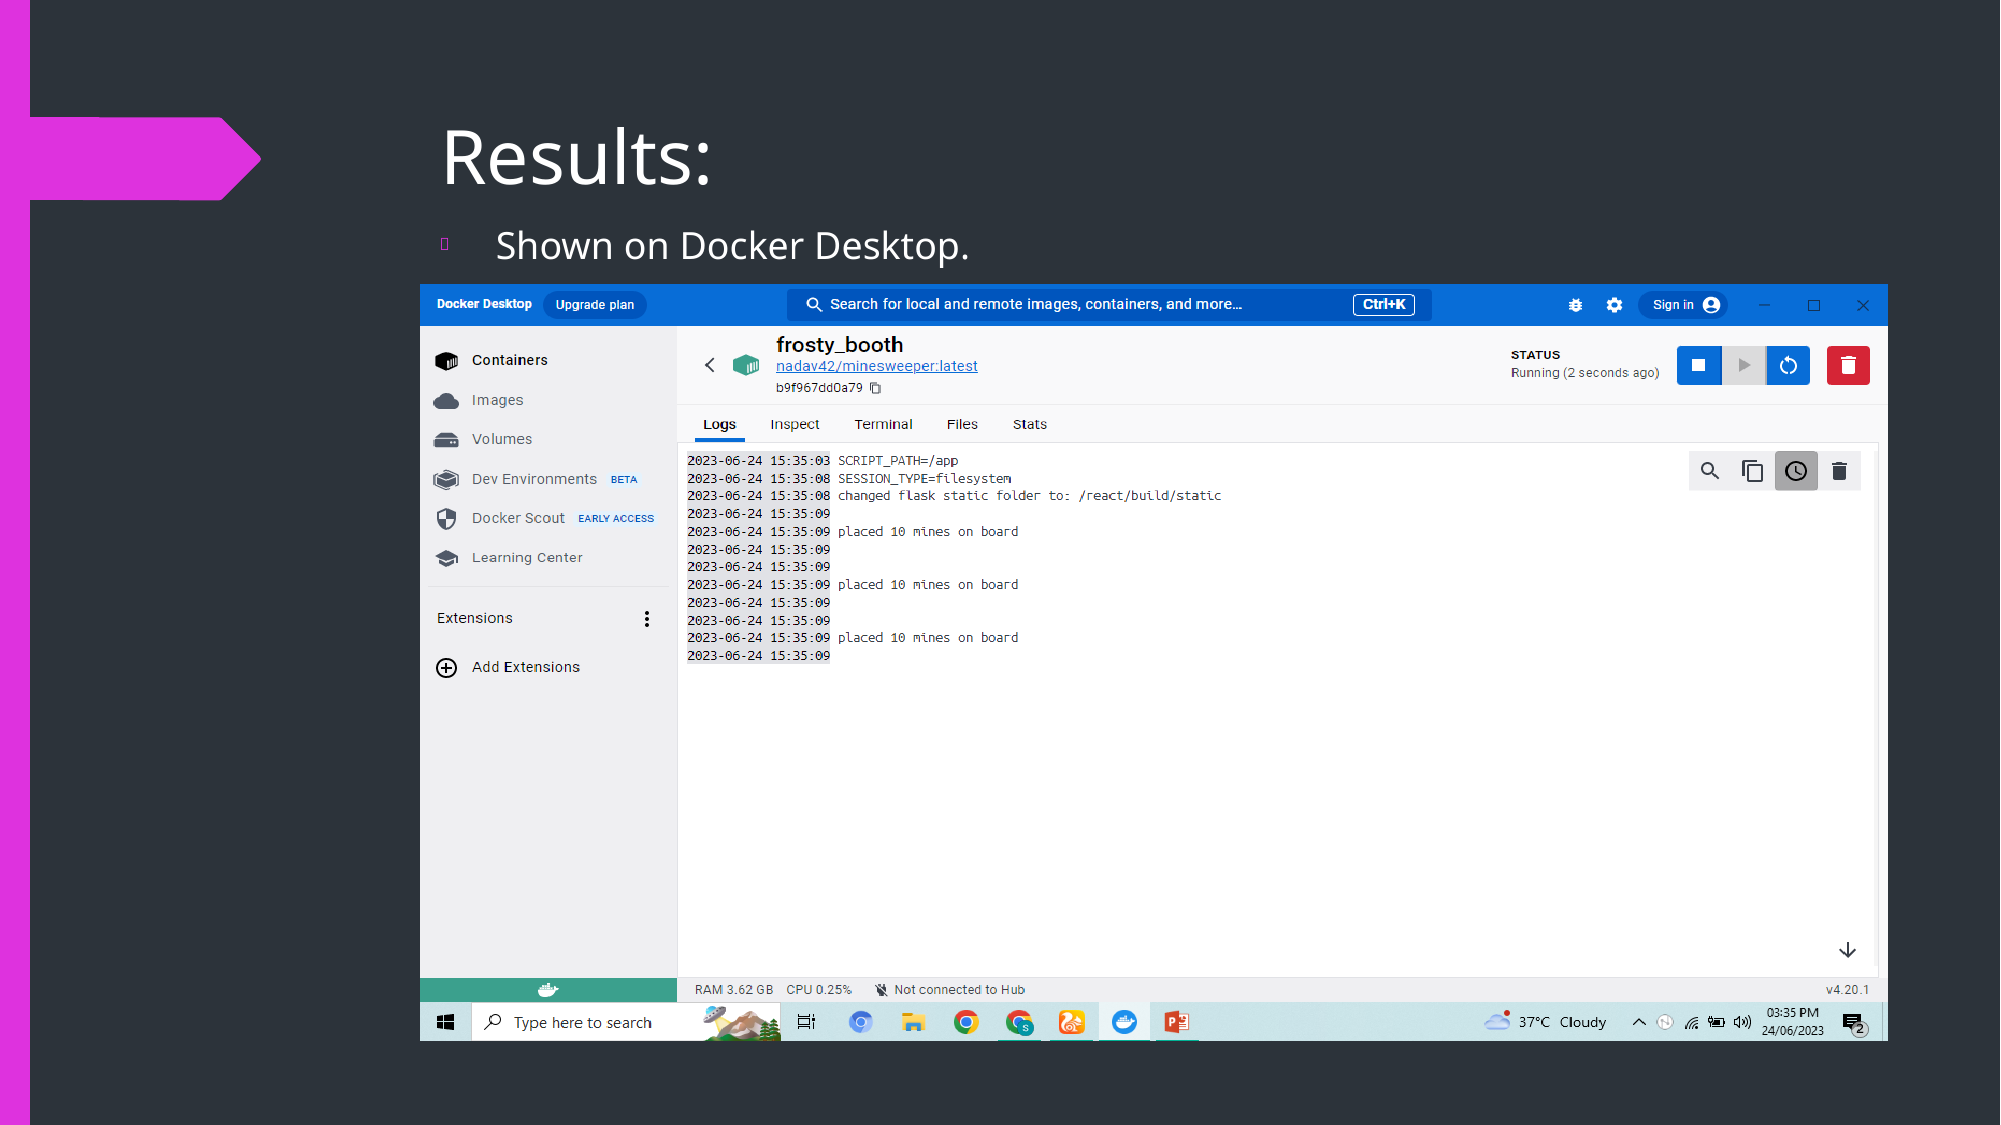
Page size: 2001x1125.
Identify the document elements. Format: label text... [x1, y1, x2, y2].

list Shown on Docker Desktop. [424, 214, 1888, 284]
title Results: [425, 102, 1888, 214]
picture [420, 284, 1888, 1041]
